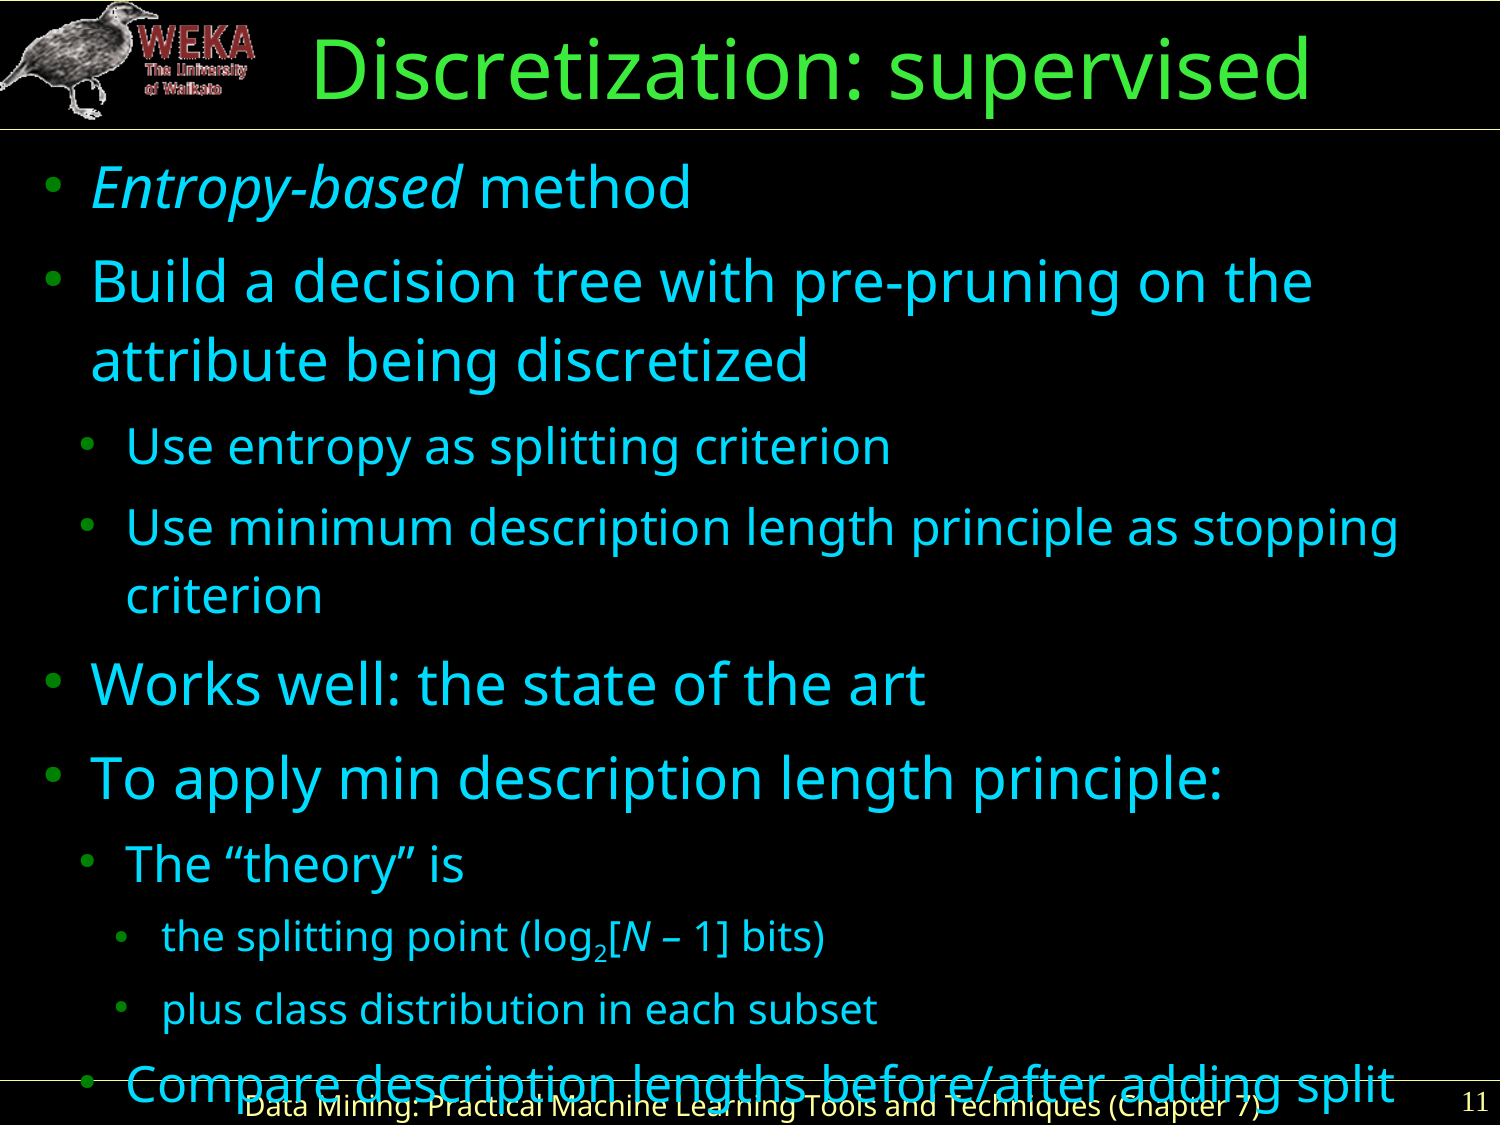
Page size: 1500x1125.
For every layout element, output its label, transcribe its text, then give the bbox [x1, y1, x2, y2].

text_box Entropy-based method Build a decision tree with pre-pruning on the attribute being discretized Use entropy as splitting criterion Use minimum description length principle as stopping criterion Works well: the state of the art To apply min description length principle: The “theory” is the splitting point (log2[N – 1] bits) plus class distribution in each subset Compare description lengths before/after adding split [28, 139, 1476, 922]
picture [0, 1, 266, 129]
title Discretization: supervised [295, 0, 1500, 148]
